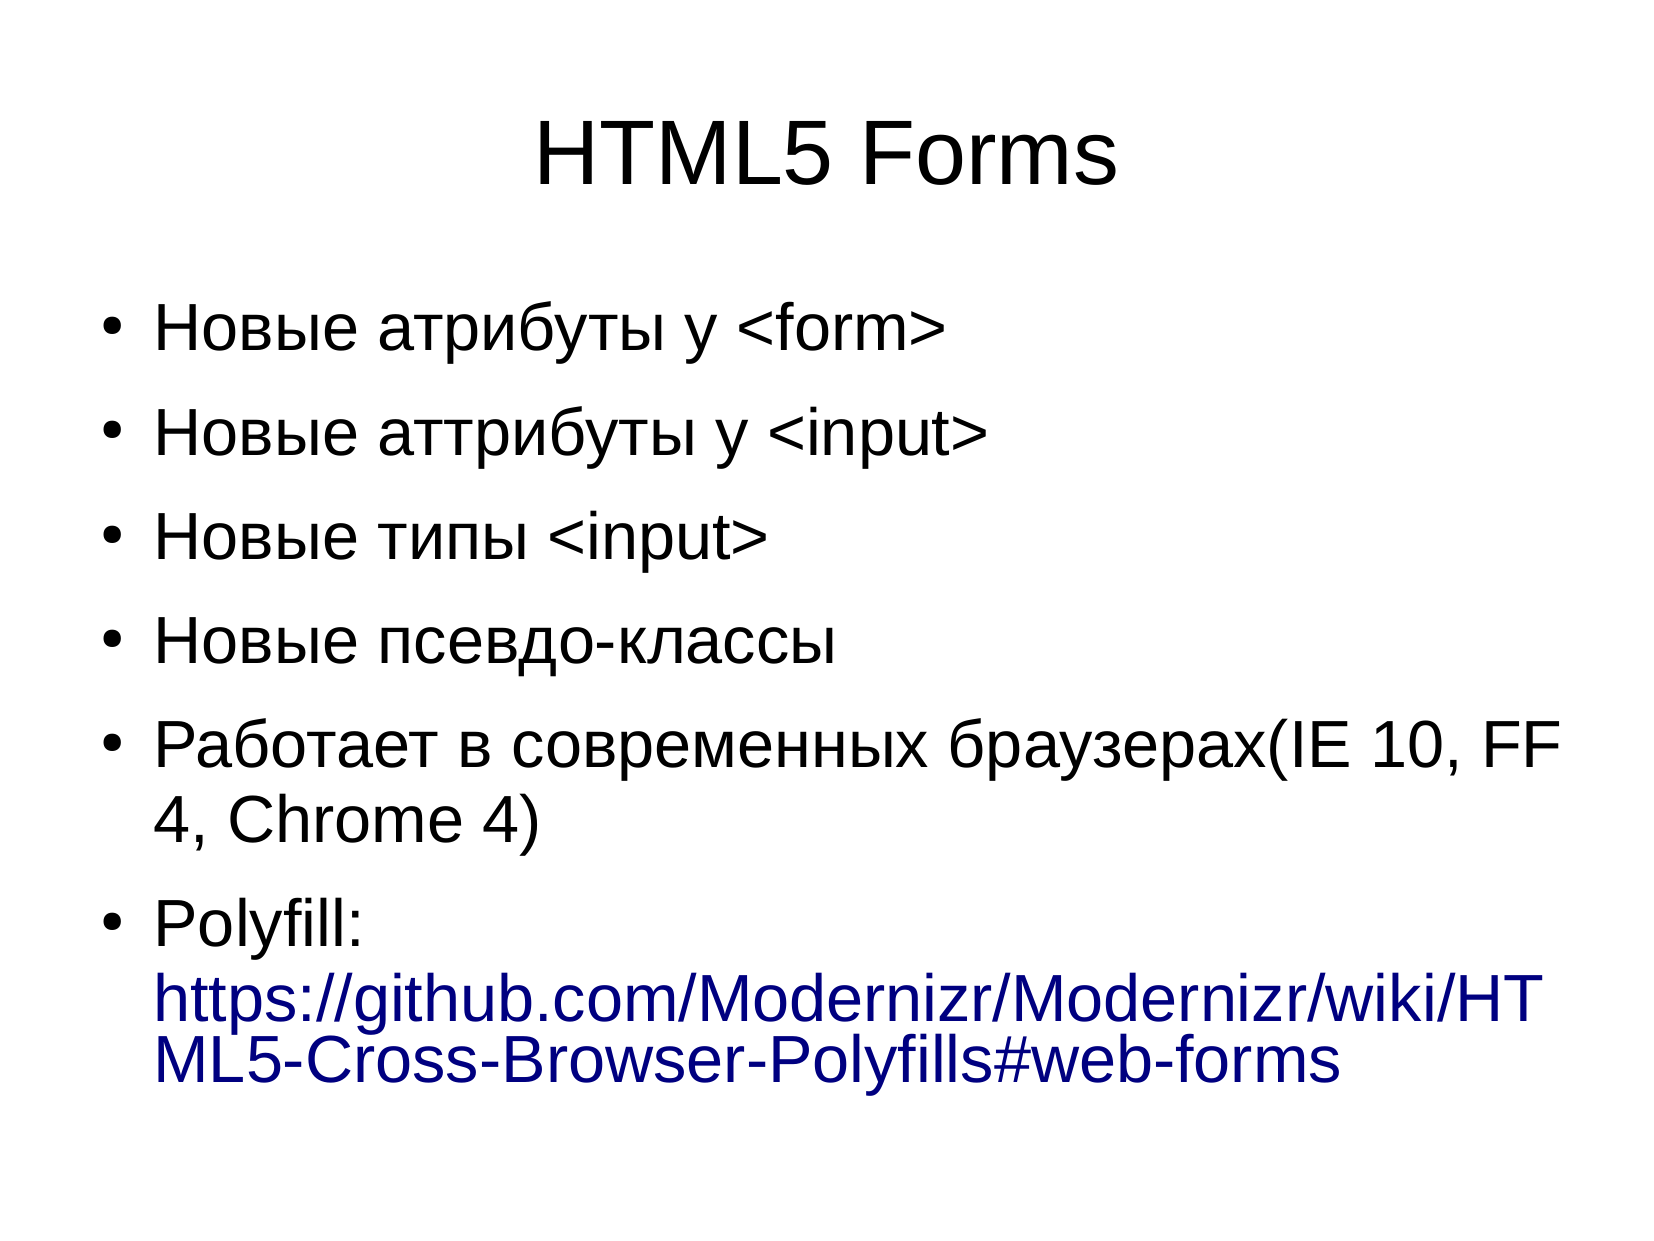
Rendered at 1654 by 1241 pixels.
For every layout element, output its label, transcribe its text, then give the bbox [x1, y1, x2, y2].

list Новые атрибуты у <form> Новые аттрибуты у <input> Новые типы <input> Новые псевдо-классы Работает в современных браузерах(IE 10, FF 4, Chrome 4) Polyfill:https://github.com/Modernizr/Modernizr/wiki/HTML5-Cross-Browser-Polyfills#web-forms [82, 290, 1571, 1193]
title HTML5 Forms [82, 49, 1571, 257]
